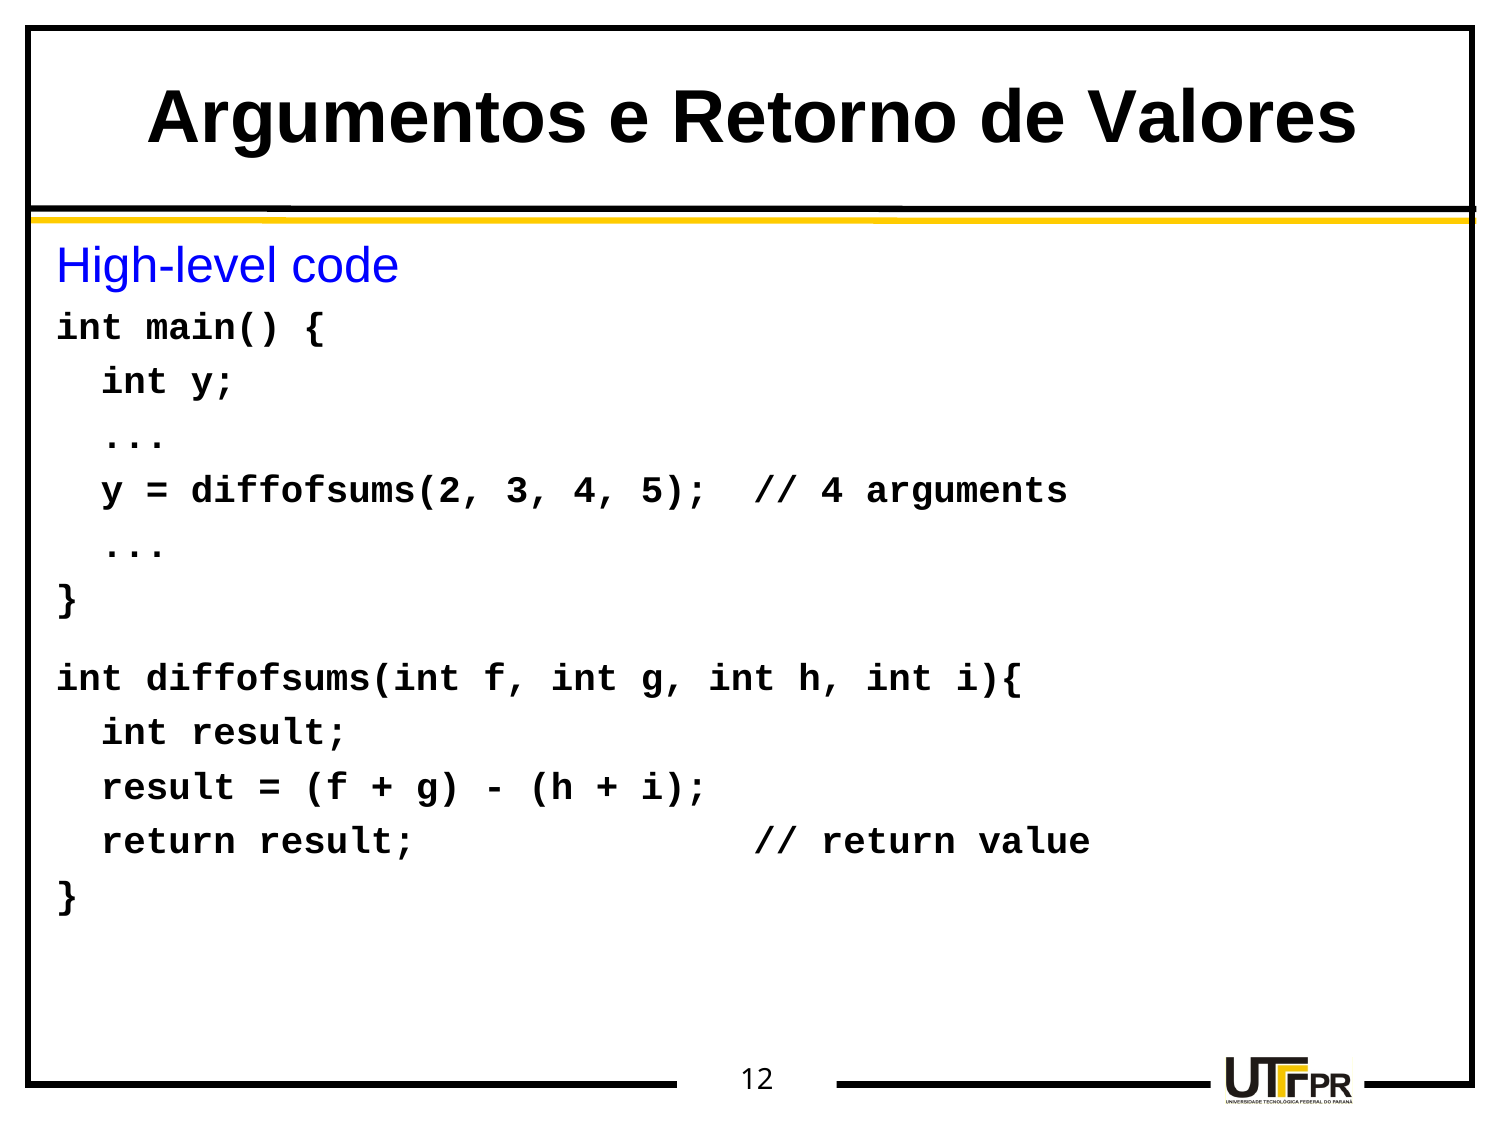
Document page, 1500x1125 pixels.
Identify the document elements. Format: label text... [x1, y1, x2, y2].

list High-level code int main() { int y; ... y = diffofsums(2, 3, 4, 5); // 4 arguments ... } int diffofsums(int f, int g, int h, int i){ int result; result = (f + g) - (h + i); return result; // return value } [41, 231, 1447, 1125]
title Argumentos e Retorno de Valores [29, 29, 1477, 207]
